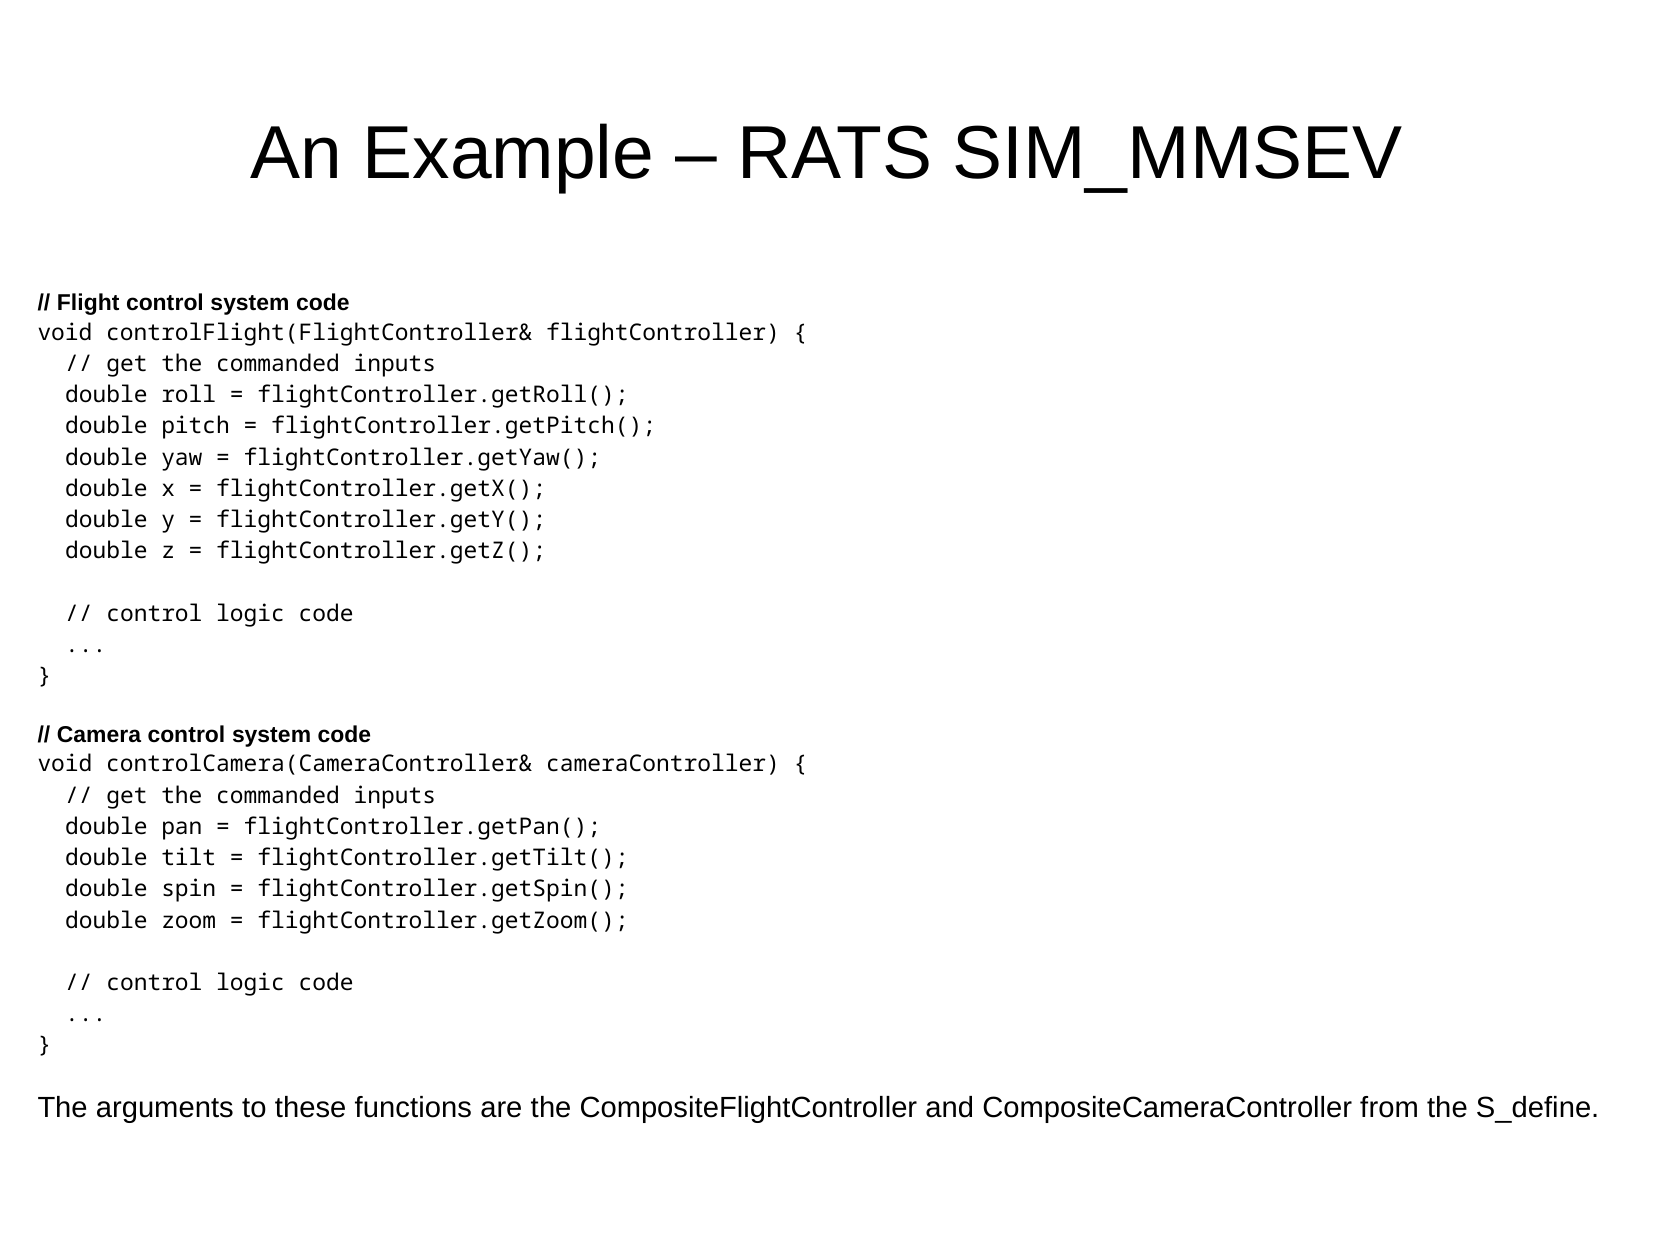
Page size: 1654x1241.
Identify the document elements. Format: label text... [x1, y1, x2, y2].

title An Example – RATS SIM_MMSEV [82, 49, 1571, 257]
list // Flight control system code void controlFlight(FlightController& flightController) { // get the commanded inputs double roll = flightController.getRoll(); double pitch = flightController.getPitch(); double yaw = flightController.getYaw(); double x = flightController.getX(); double y = flightController.getY(); double z = flightController.getZ(); // control logic code ... } // Camera control system code void controlCamera(CameraController& cameraController) { // get the commanded inputs double pan = flightController.getPan(); double tilt = flightController.getTilt(); double spin = flightController.getSpin(); double zoom = flightController.getZoom(); // control logic code ... } The arguments to these functions are the CompositeFlightController and CompositeCameraController from the S_define. [37, 290, 1613, 1109]
